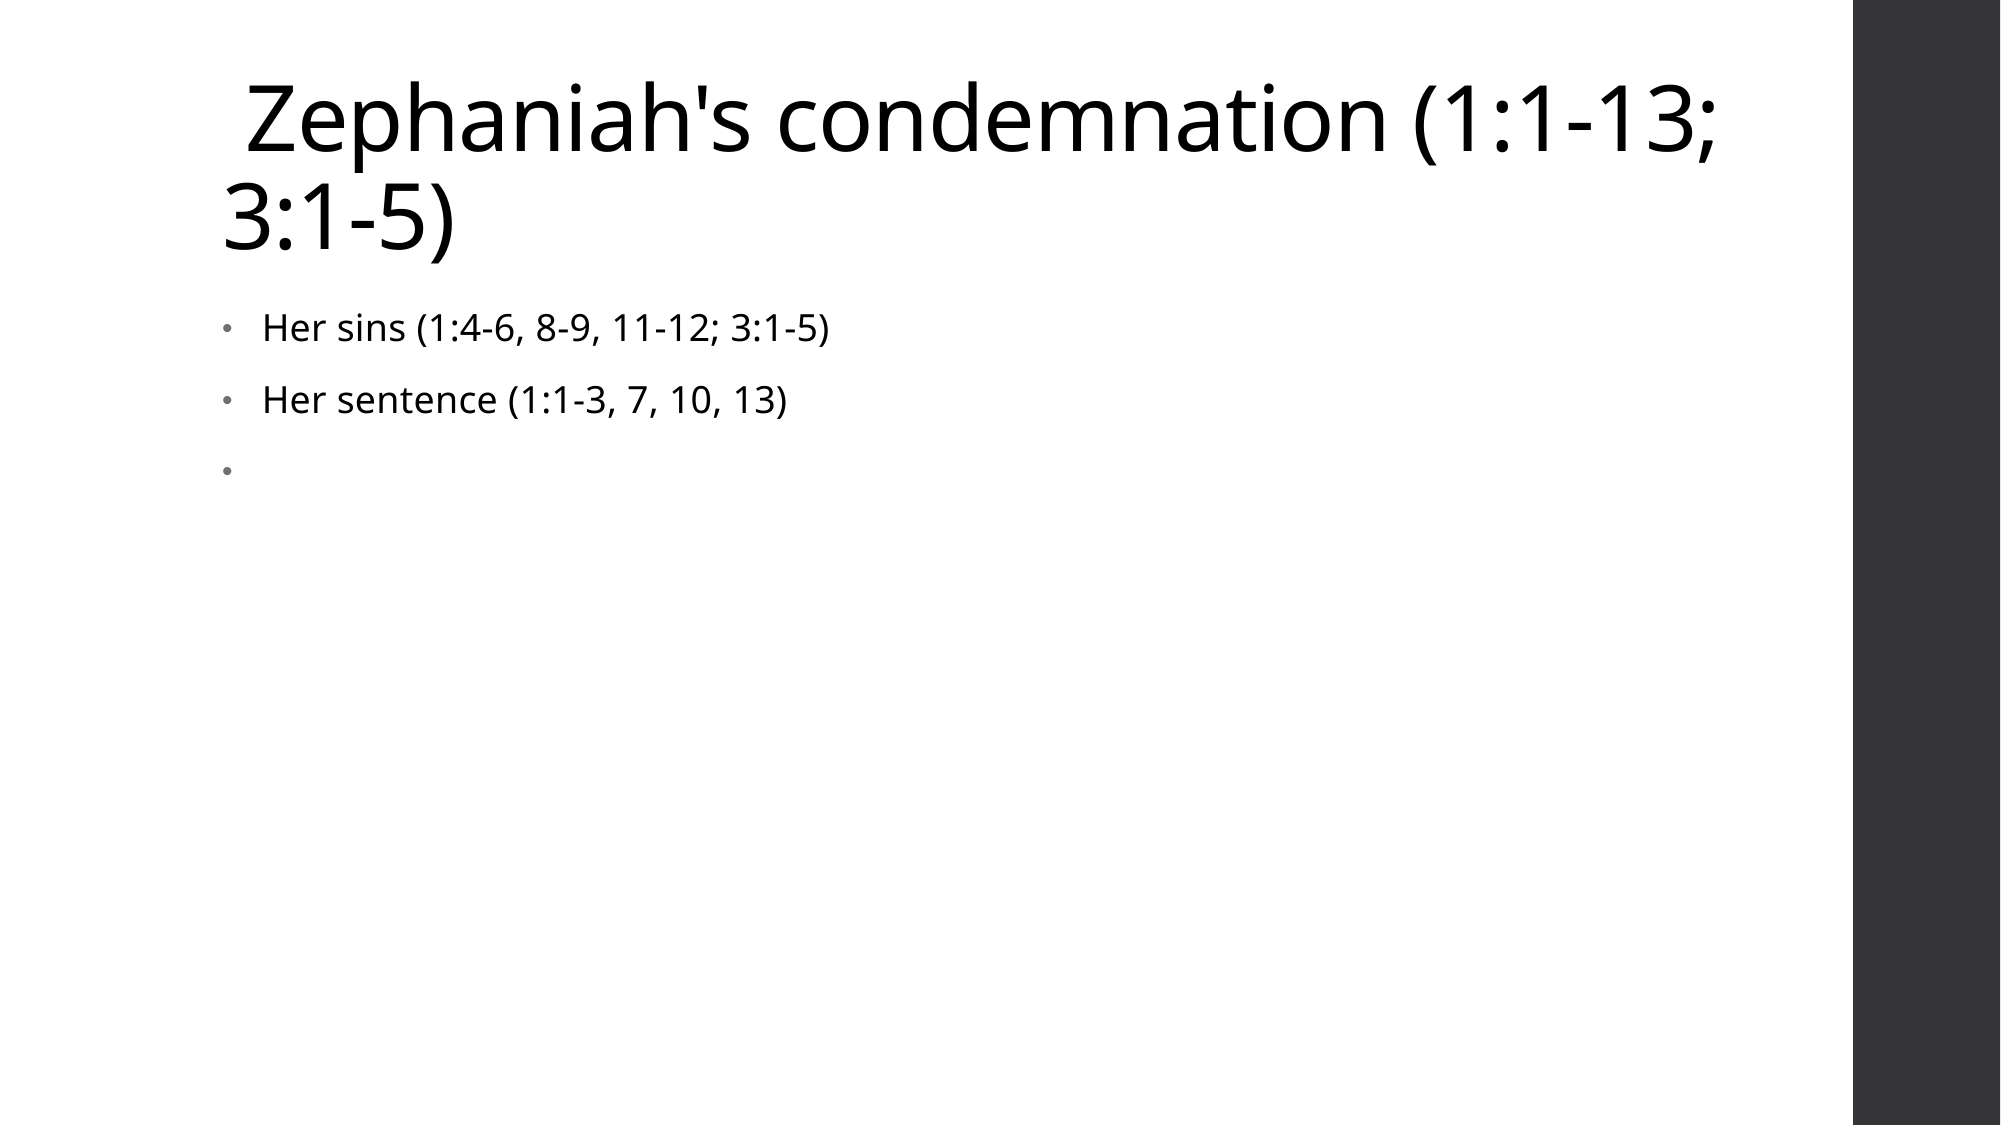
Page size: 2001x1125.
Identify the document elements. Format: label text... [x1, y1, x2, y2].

list Her sins (1:4-6, 8-9, 11-12; 3:1-5) Her sentence (1:1-3, 7, 10, 13) [206, 299, 1617, 1014]
title Zephaniah's condemnation (1:1-13; 3:1-5) [206, 60, 1797, 278]
